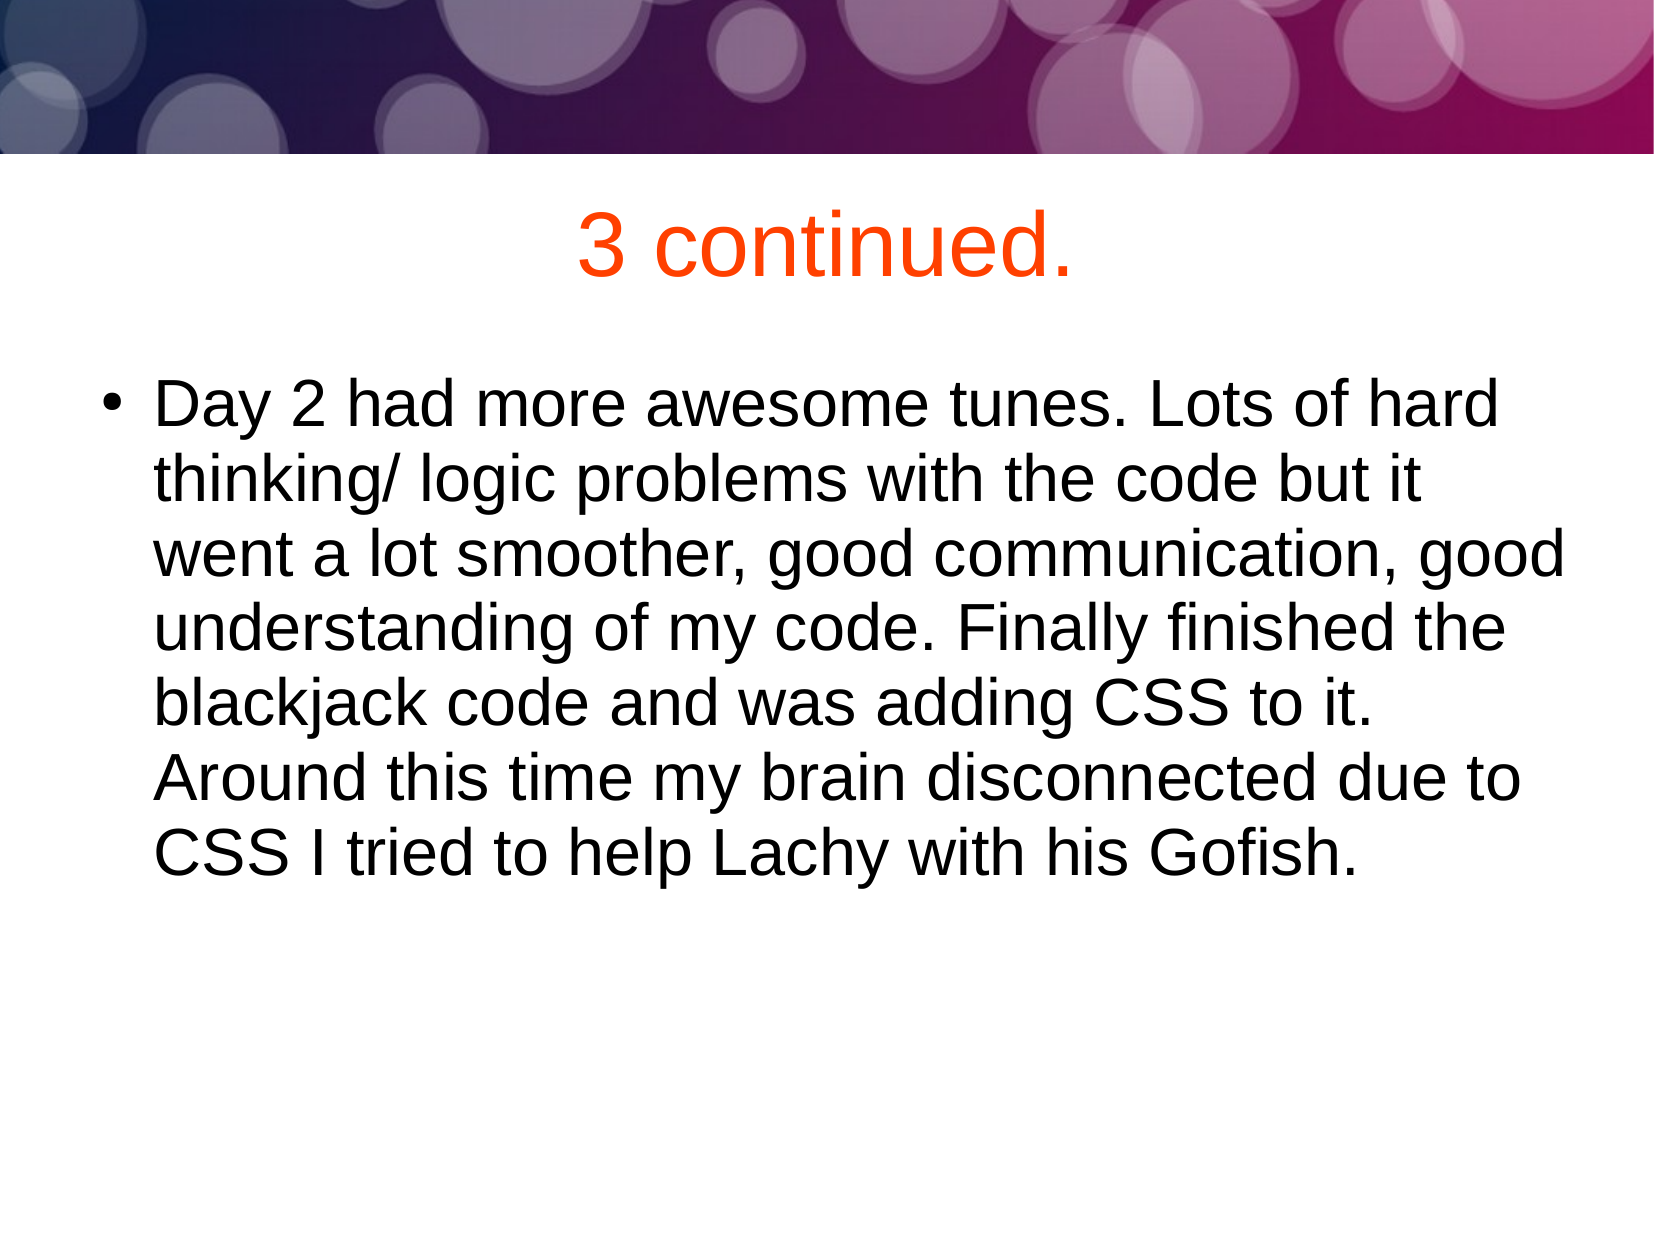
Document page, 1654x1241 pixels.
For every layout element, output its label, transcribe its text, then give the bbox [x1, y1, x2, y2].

list Day 2 had more awesome tunes. Lots of hard thinking/ logic problems with the code but it went a lot smoother, good communication, good understanding of my code. Finally finished the blackjack code and was adding CSS to it. Around this time my brain disconnected due to CSS I tried to help Lachy with his Gofish. [82, 366, 1571, 1087]
picture [0, 0, 1654, 154]
title 3 continued. [82, 159, 1571, 331]
